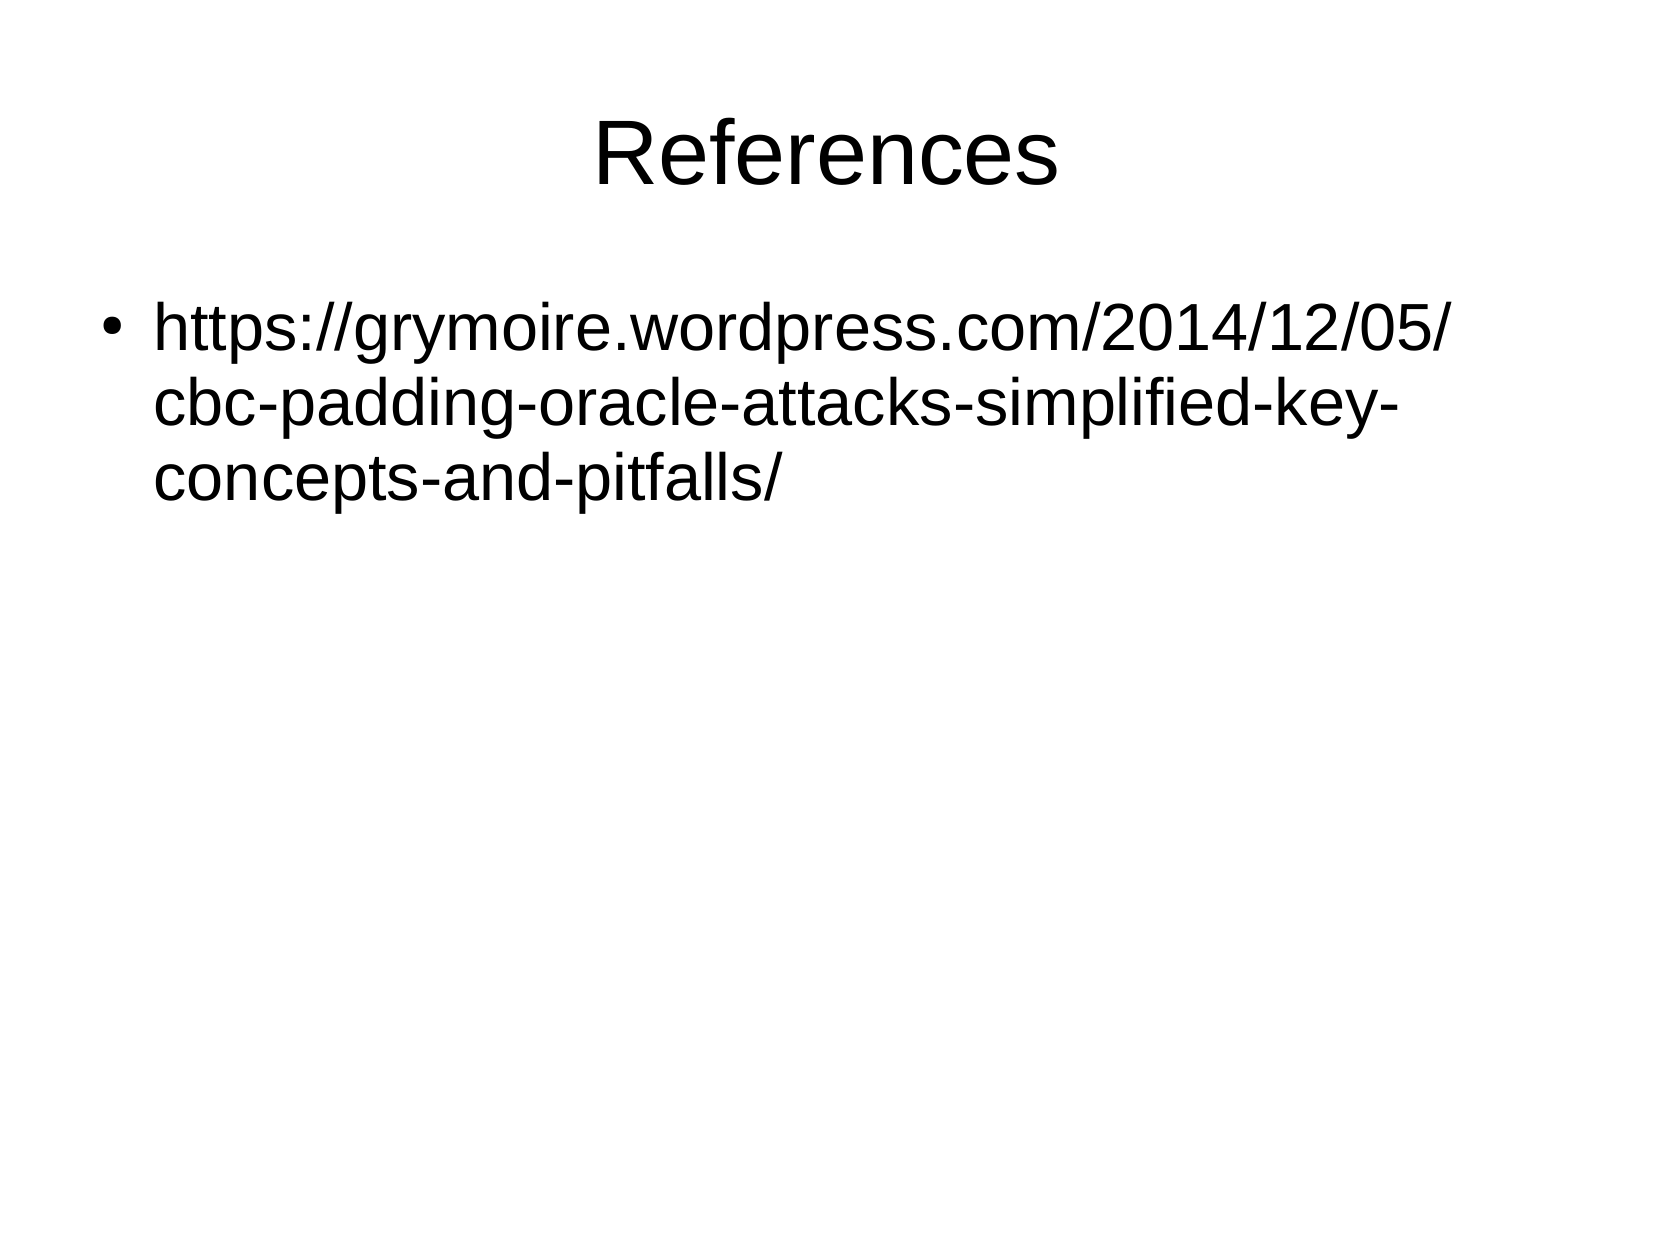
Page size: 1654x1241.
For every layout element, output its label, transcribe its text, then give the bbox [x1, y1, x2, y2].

list https://grymoire.wordpress.com/2014/12/05/cbc-padding-oracle-attacks-simplified-key-concepts-and-pitfalls/ [82, 290, 1571, 1010]
title References [82, 49, 1571, 257]
